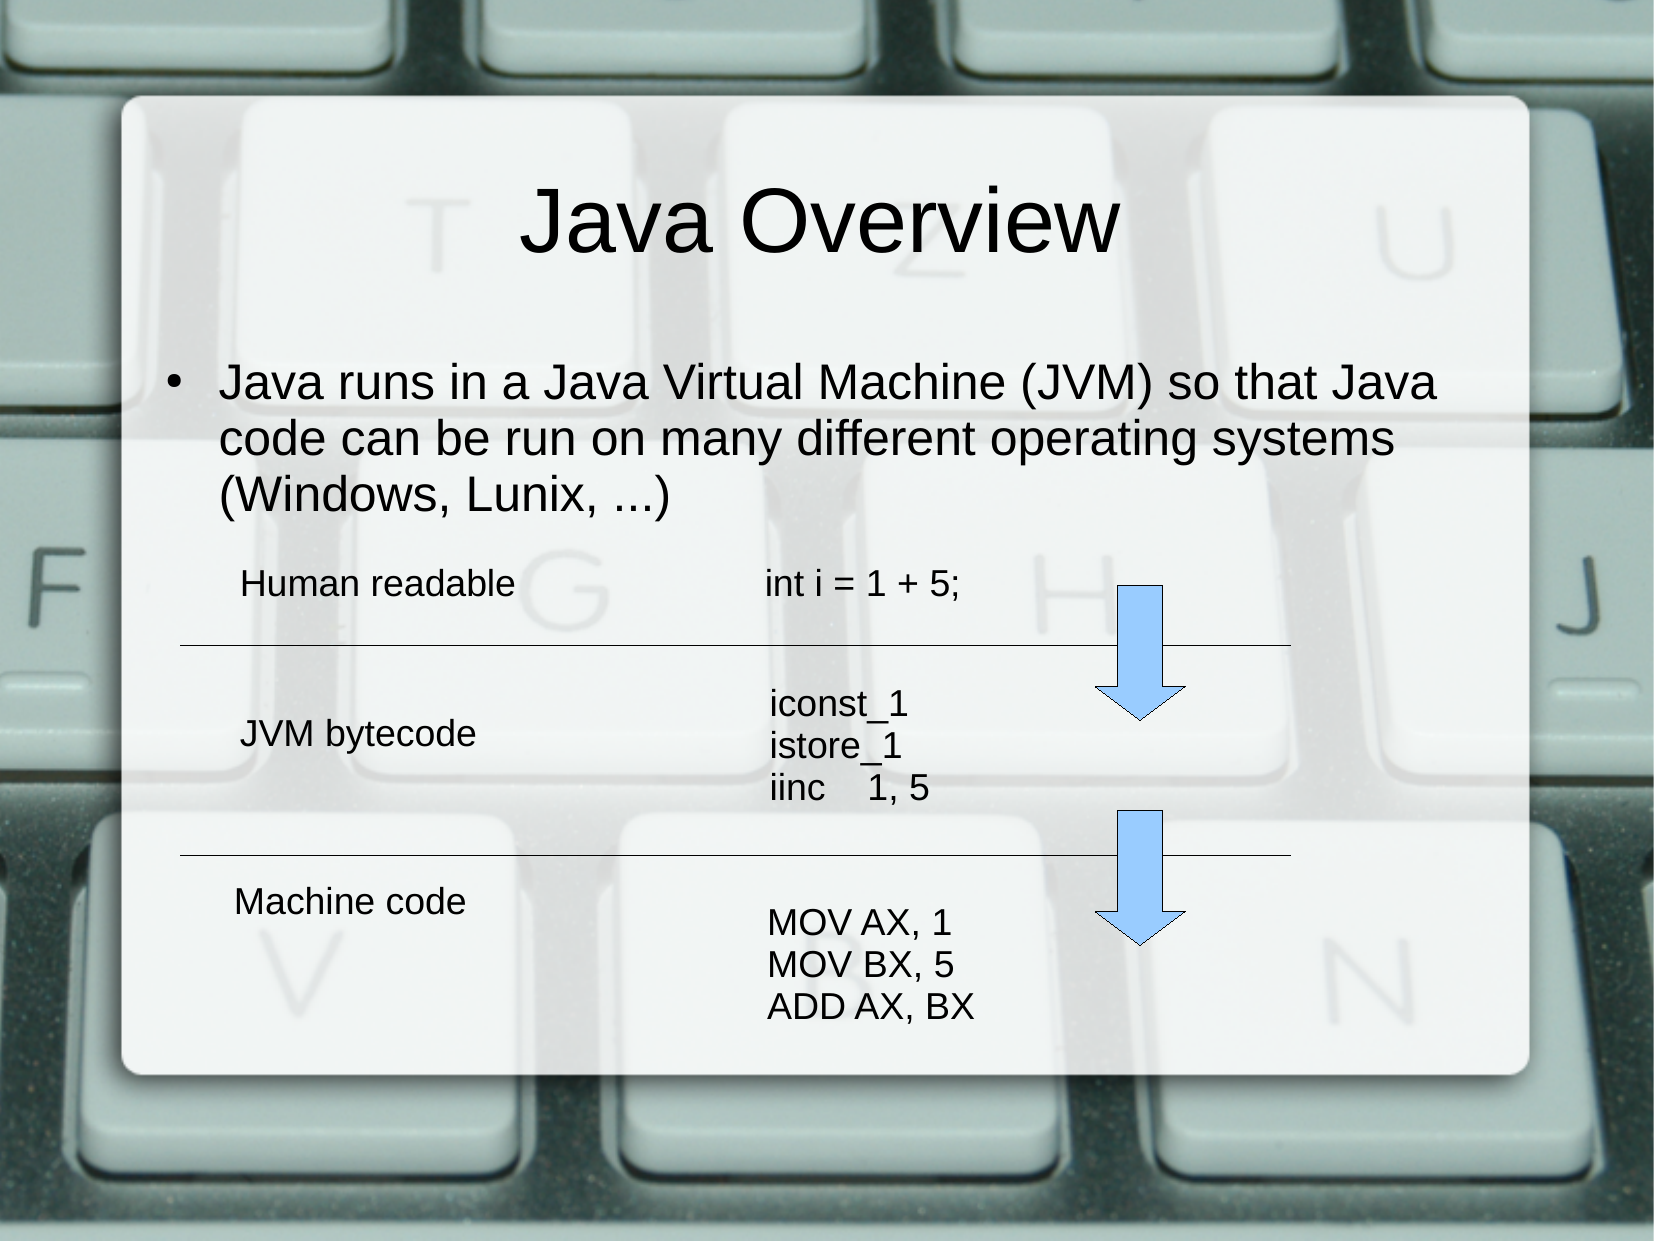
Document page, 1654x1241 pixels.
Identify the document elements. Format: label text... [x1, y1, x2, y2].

text_box int i = 1 + 5; [750, 555, 1306, 612]
text_box iconst_1 istore_1 iinc 1, 5 [754, 675, 946, 841]
text_box Machine code [219, 873, 482, 931]
text_box [1095, 810, 1186, 946]
picture [0, 0, 1654, 1241]
text_box Human readable [225, 555, 531, 612]
list Java runs in a Java Virtual Machine (JVM) so that Java code can be run on many different operating systems (Windows, Lunix, ...) [147, 354, 1506, 522]
text_box MOV AX, 1 MOV BX, 5 ADD AX, BX [752, 894, 991, 1036]
text_box [1095, 585, 1186, 721]
text_box JVM bytecode [225, 705, 492, 762]
title Java Overview [135, 117, 1506, 325]
